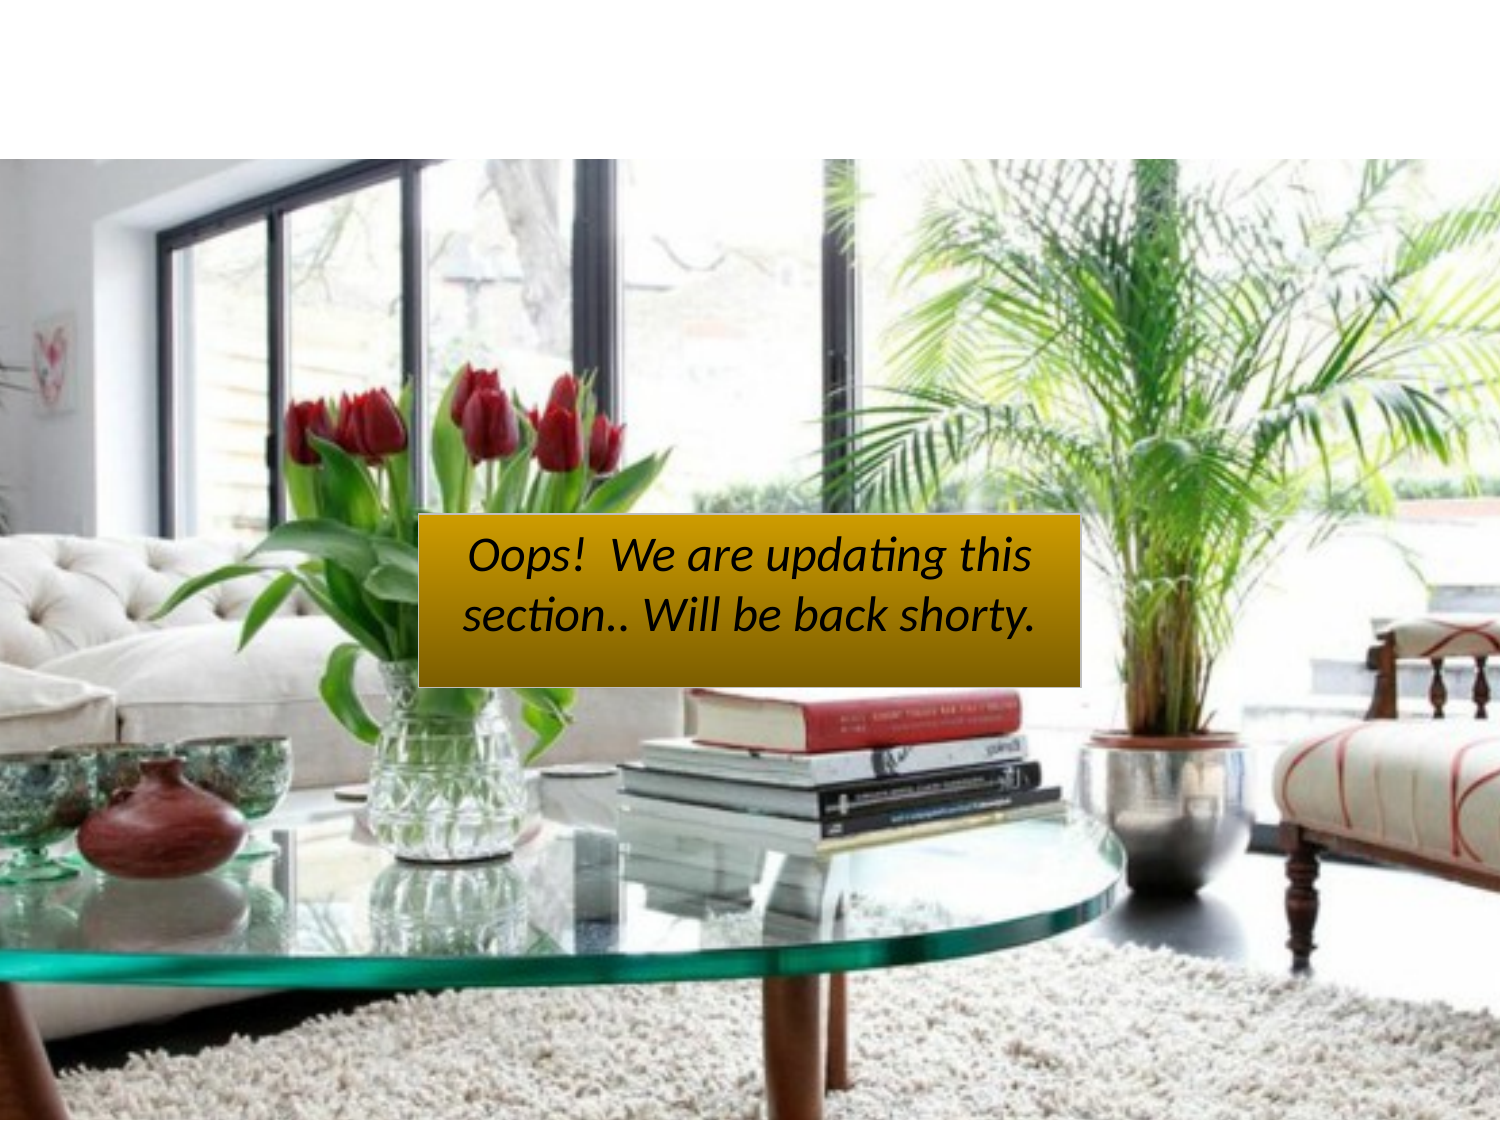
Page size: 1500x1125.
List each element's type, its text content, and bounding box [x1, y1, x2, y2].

picture [0, 159, 1500, 1120]
text_box Oops! We are updating this section.. Will be back shorty. [418, 513, 1082, 688]
